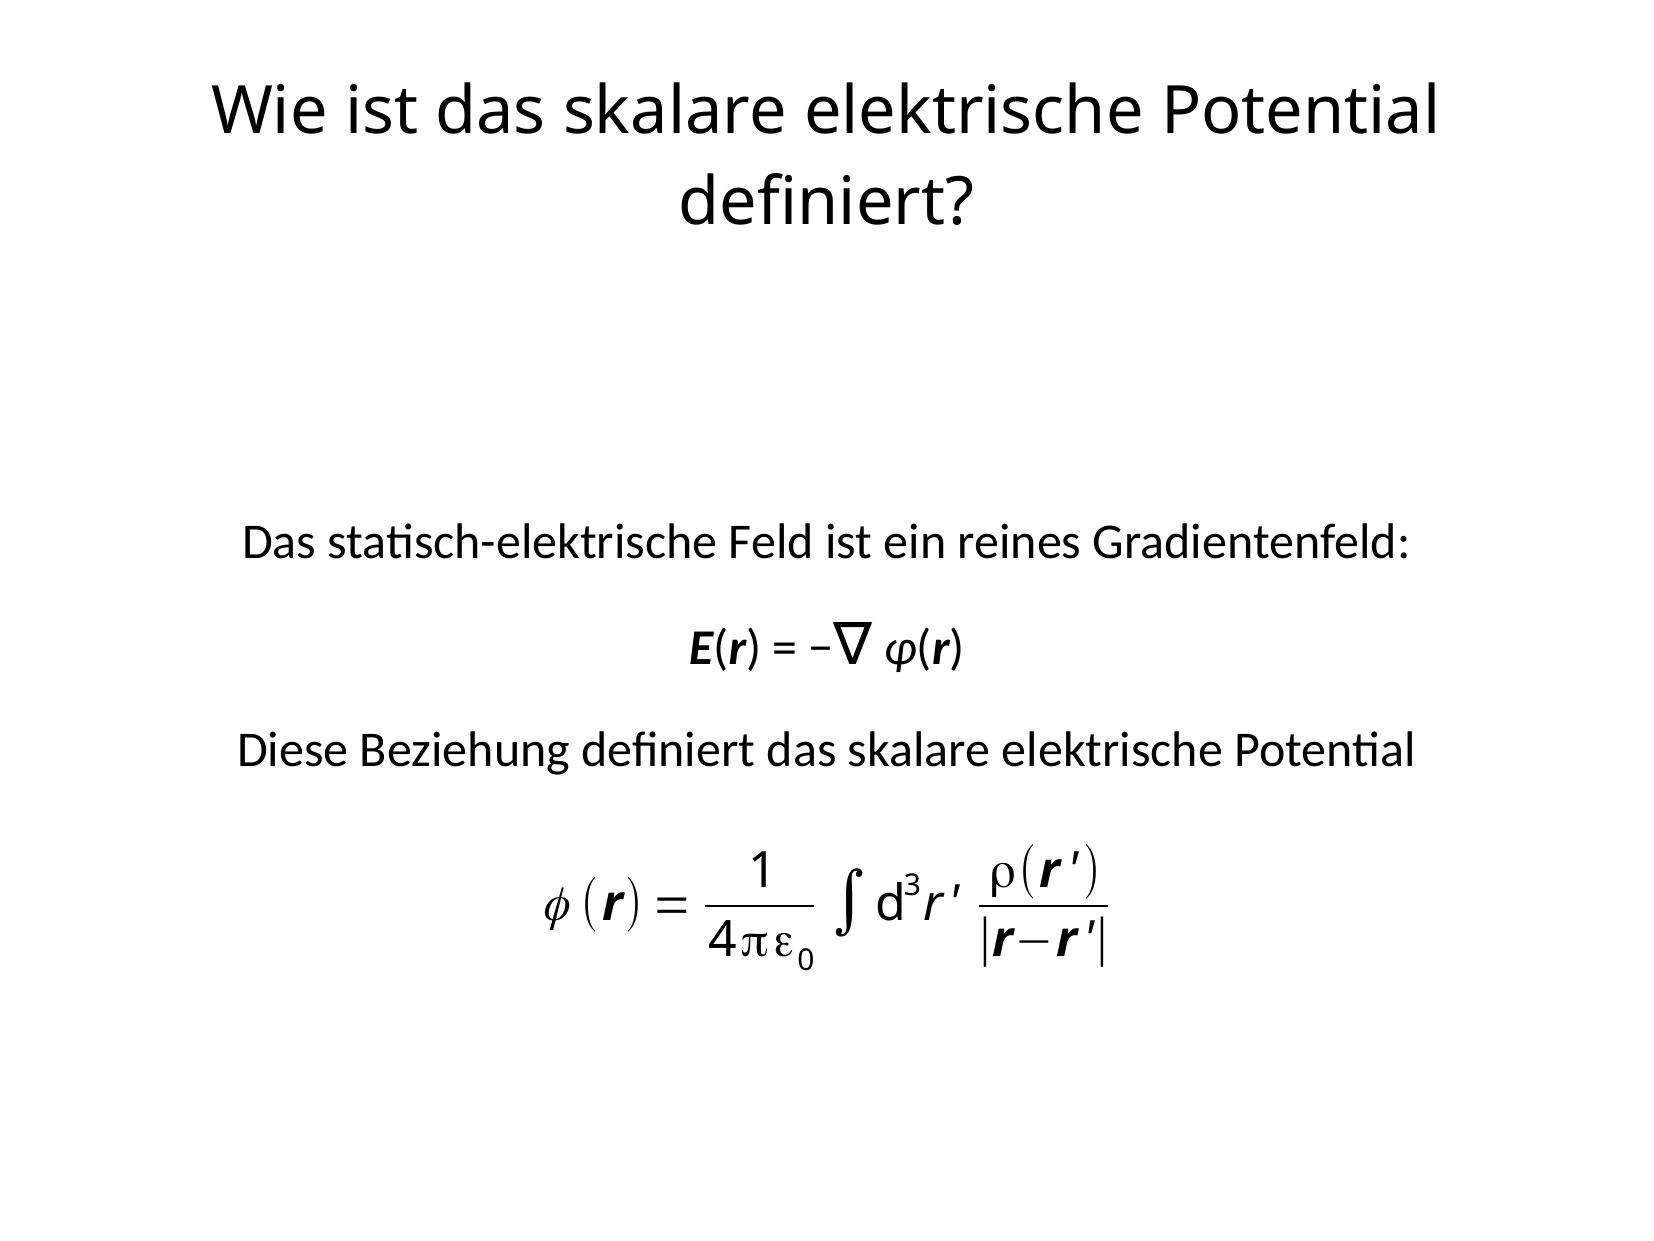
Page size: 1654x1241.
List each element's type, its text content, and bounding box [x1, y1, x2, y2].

chart [534, 840, 1119, 979]
subtitle Das statisch-elektrische Feld ist ein reines Gradientenfeld: E(r) = −∇ φ(r) Diese Beziehung definiert das skalare elektrische Potential [82, 290, 1571, 1010]
title Wie ist das skalare elektrische Potential definiert? [82, 49, 1571, 257]
